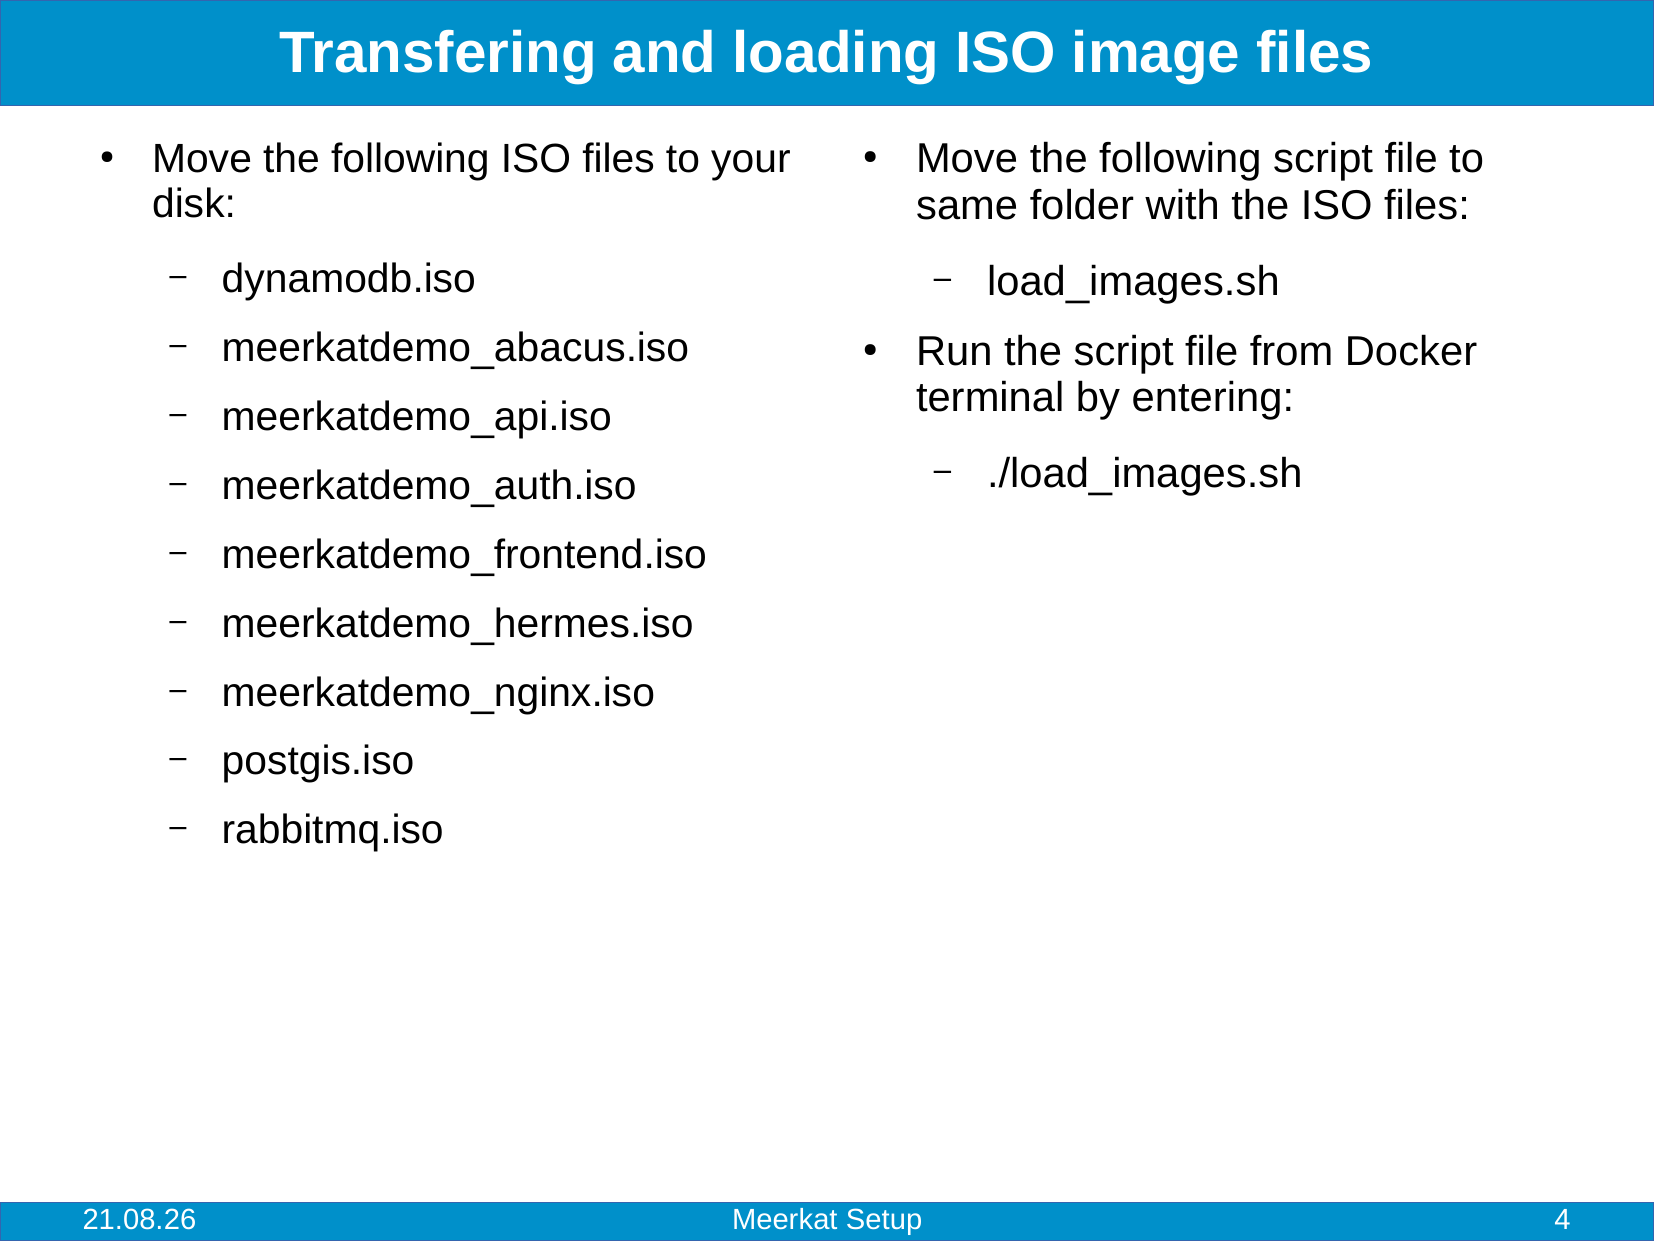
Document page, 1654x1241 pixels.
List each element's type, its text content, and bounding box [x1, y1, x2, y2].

list Move the following script file to same folder with the ISO files: load_images.sh Run the script file from Docker terminal by entering: ./load_images.sh [845, 135, 1572, 855]
title Transfering and loading ISO image files [0, 0, 1654, 106]
list Move the following ISO files to your disk: dynamodb.iso meerkatdemo_abacus.iso meerkatdemo_api.iso meerkatdemo_auth.iso meerkatdemo_frontend.iso meerkatdemo_hermes.iso meerkatdemo_nginx.iso postgis.iso rabbitmq.iso [82, 135, 809, 855]
